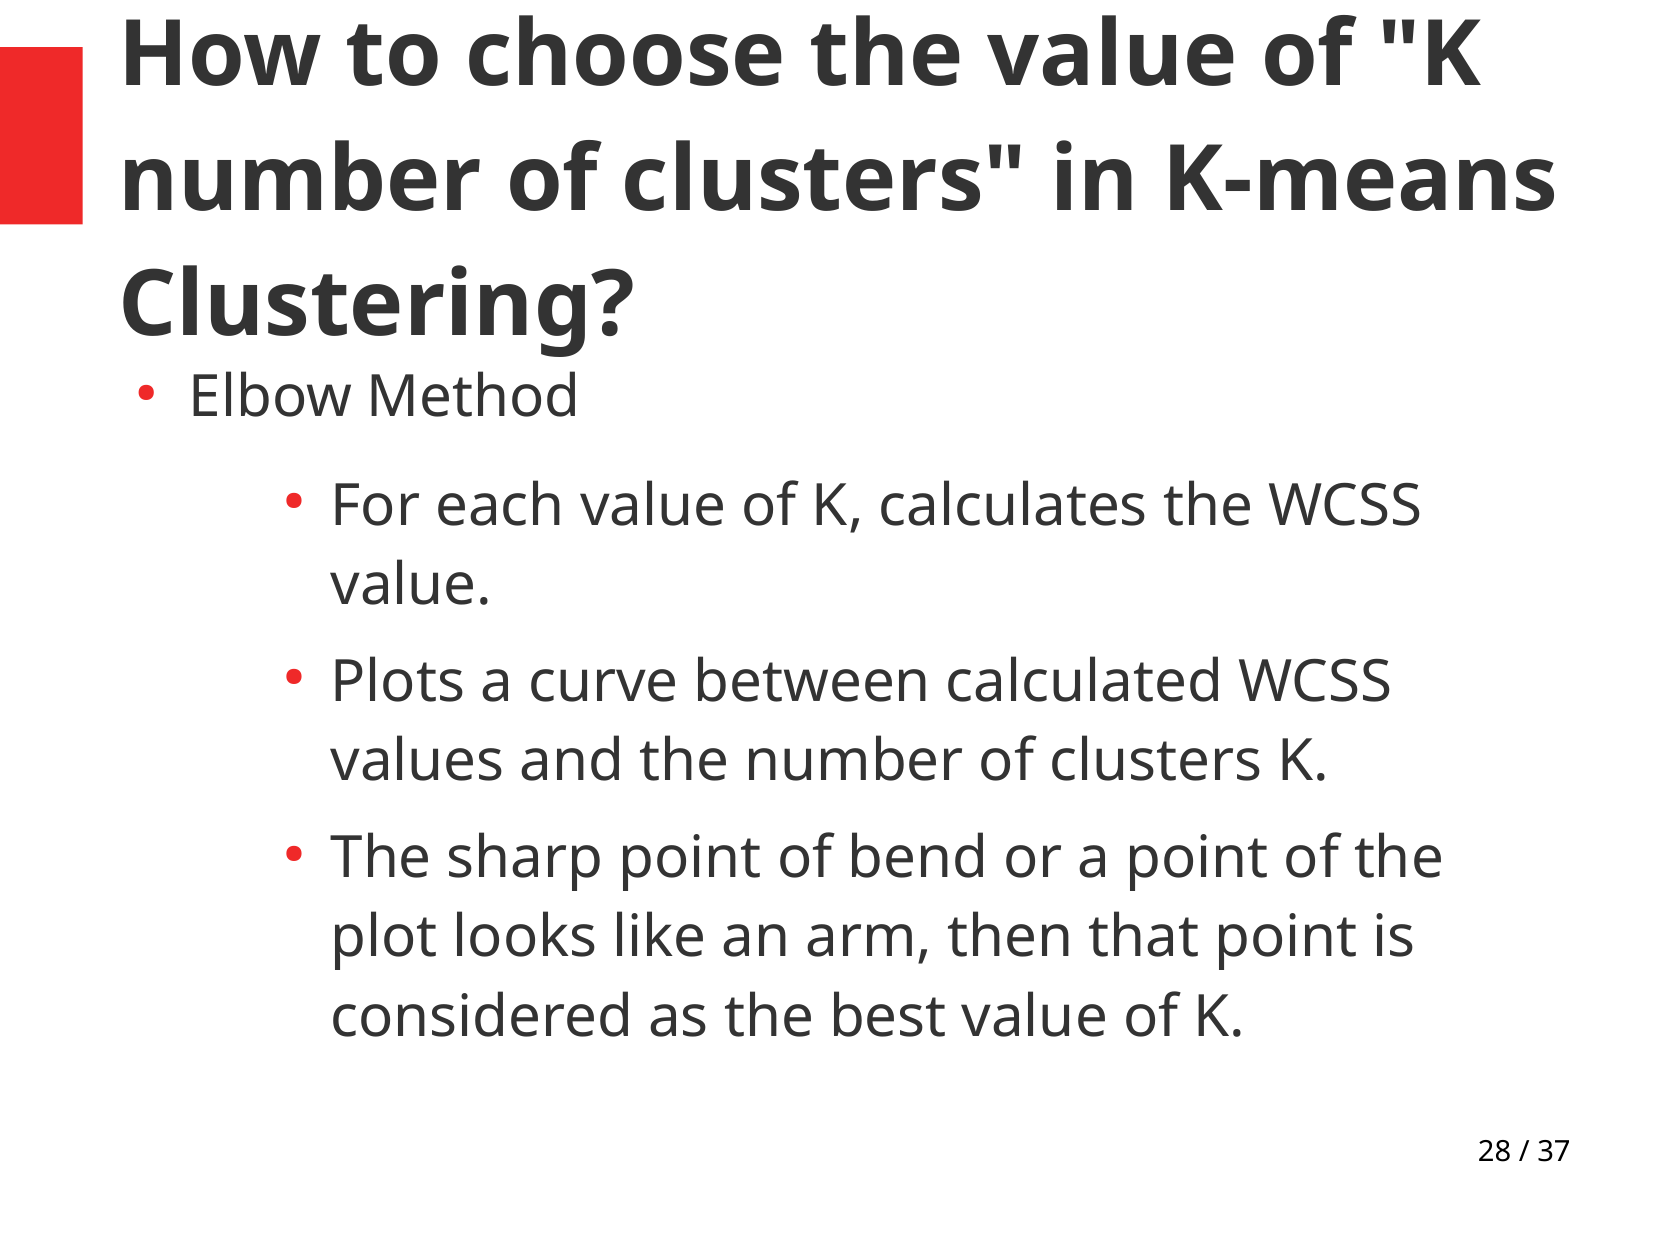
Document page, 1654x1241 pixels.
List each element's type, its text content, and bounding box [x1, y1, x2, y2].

list Elbow Method For each value of K, calculates the WCSS value. Plots a curve between calculated WCSS values and the number of clusters K. The sharp point of bend or a point of the plot looks like an arm, then that point is considered as the best value of K. [118, 354, 1536, 1074]
title How to choose the value of "K number of clusters" in K-means Clustering? [118, 0, 1654, 363]
